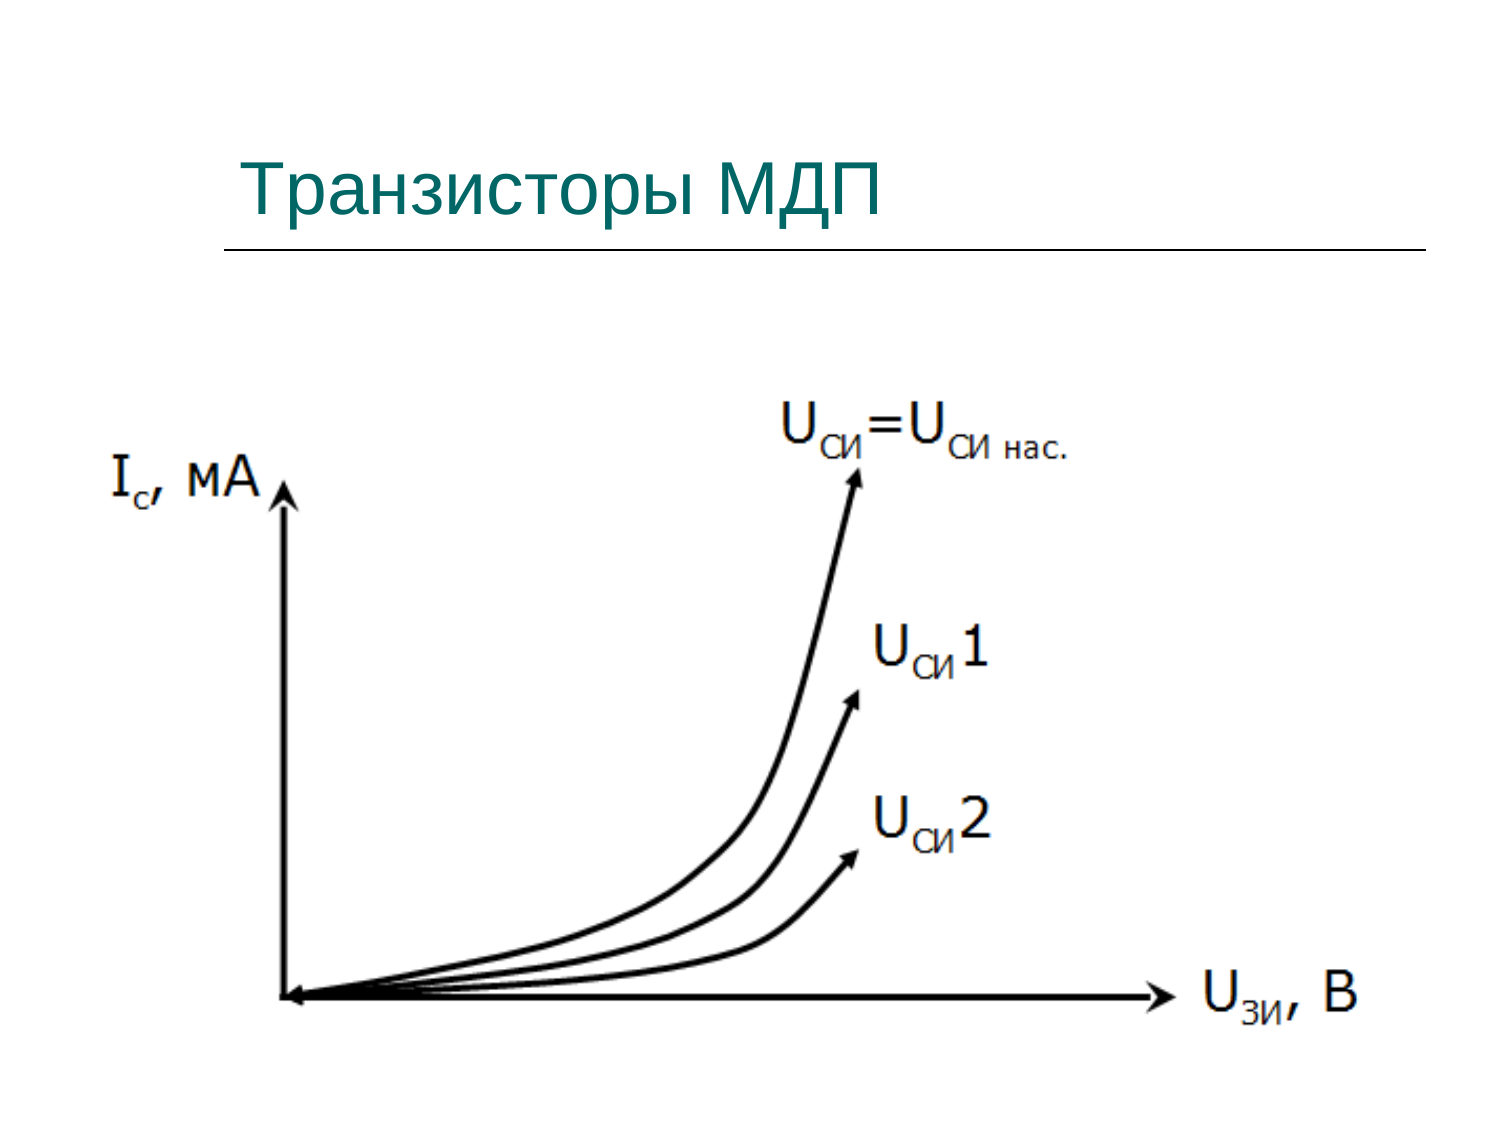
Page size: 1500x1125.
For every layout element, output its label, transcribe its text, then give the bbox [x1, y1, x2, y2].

title Транзисторы МДП [224, 49, 1425, 237]
picture [53, 272, 1441, 1087]
